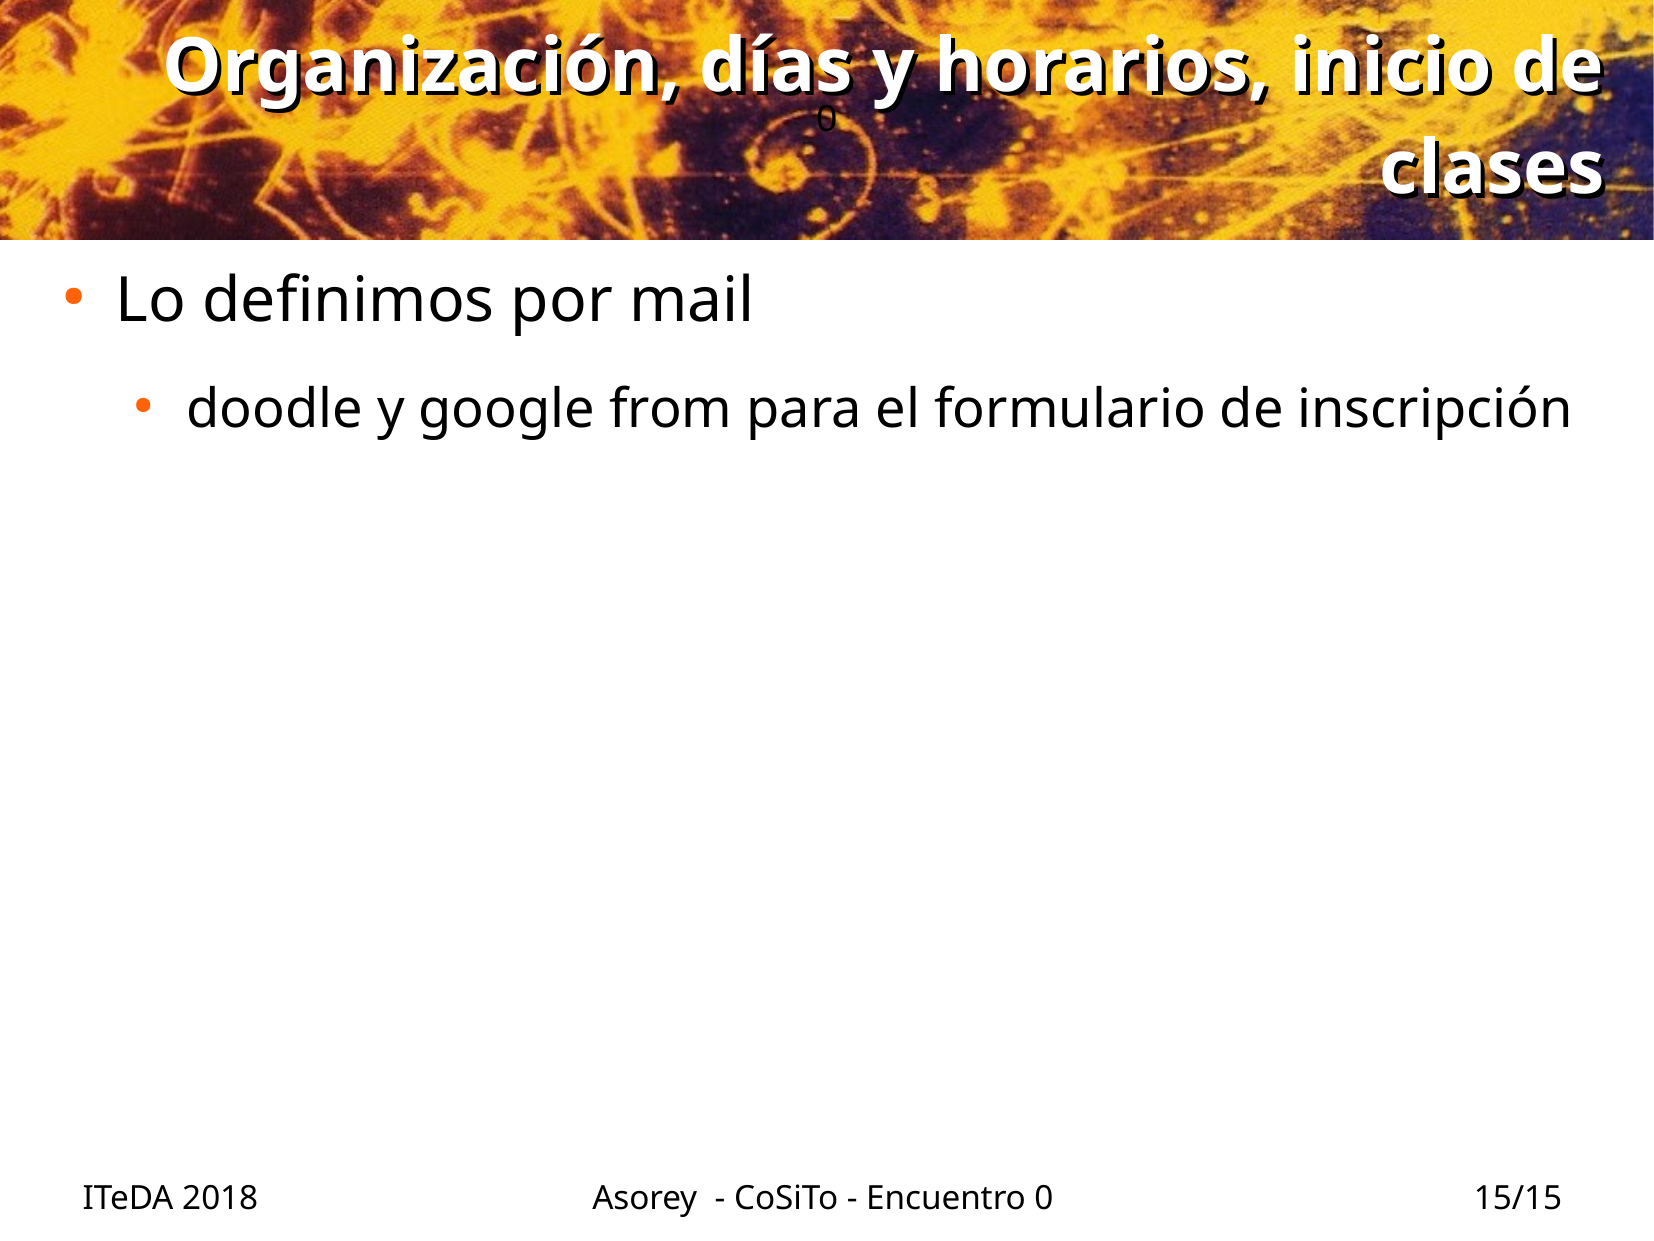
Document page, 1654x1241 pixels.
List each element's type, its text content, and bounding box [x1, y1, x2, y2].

picture [0, 0, 1654, 240]
title Organización, días y horarios, inicio de clases [45, 38, 1606, 189]
list Lo definimos por mail doodle y google from para el formulario de inscripción [45, 255, 1606, 1156]
